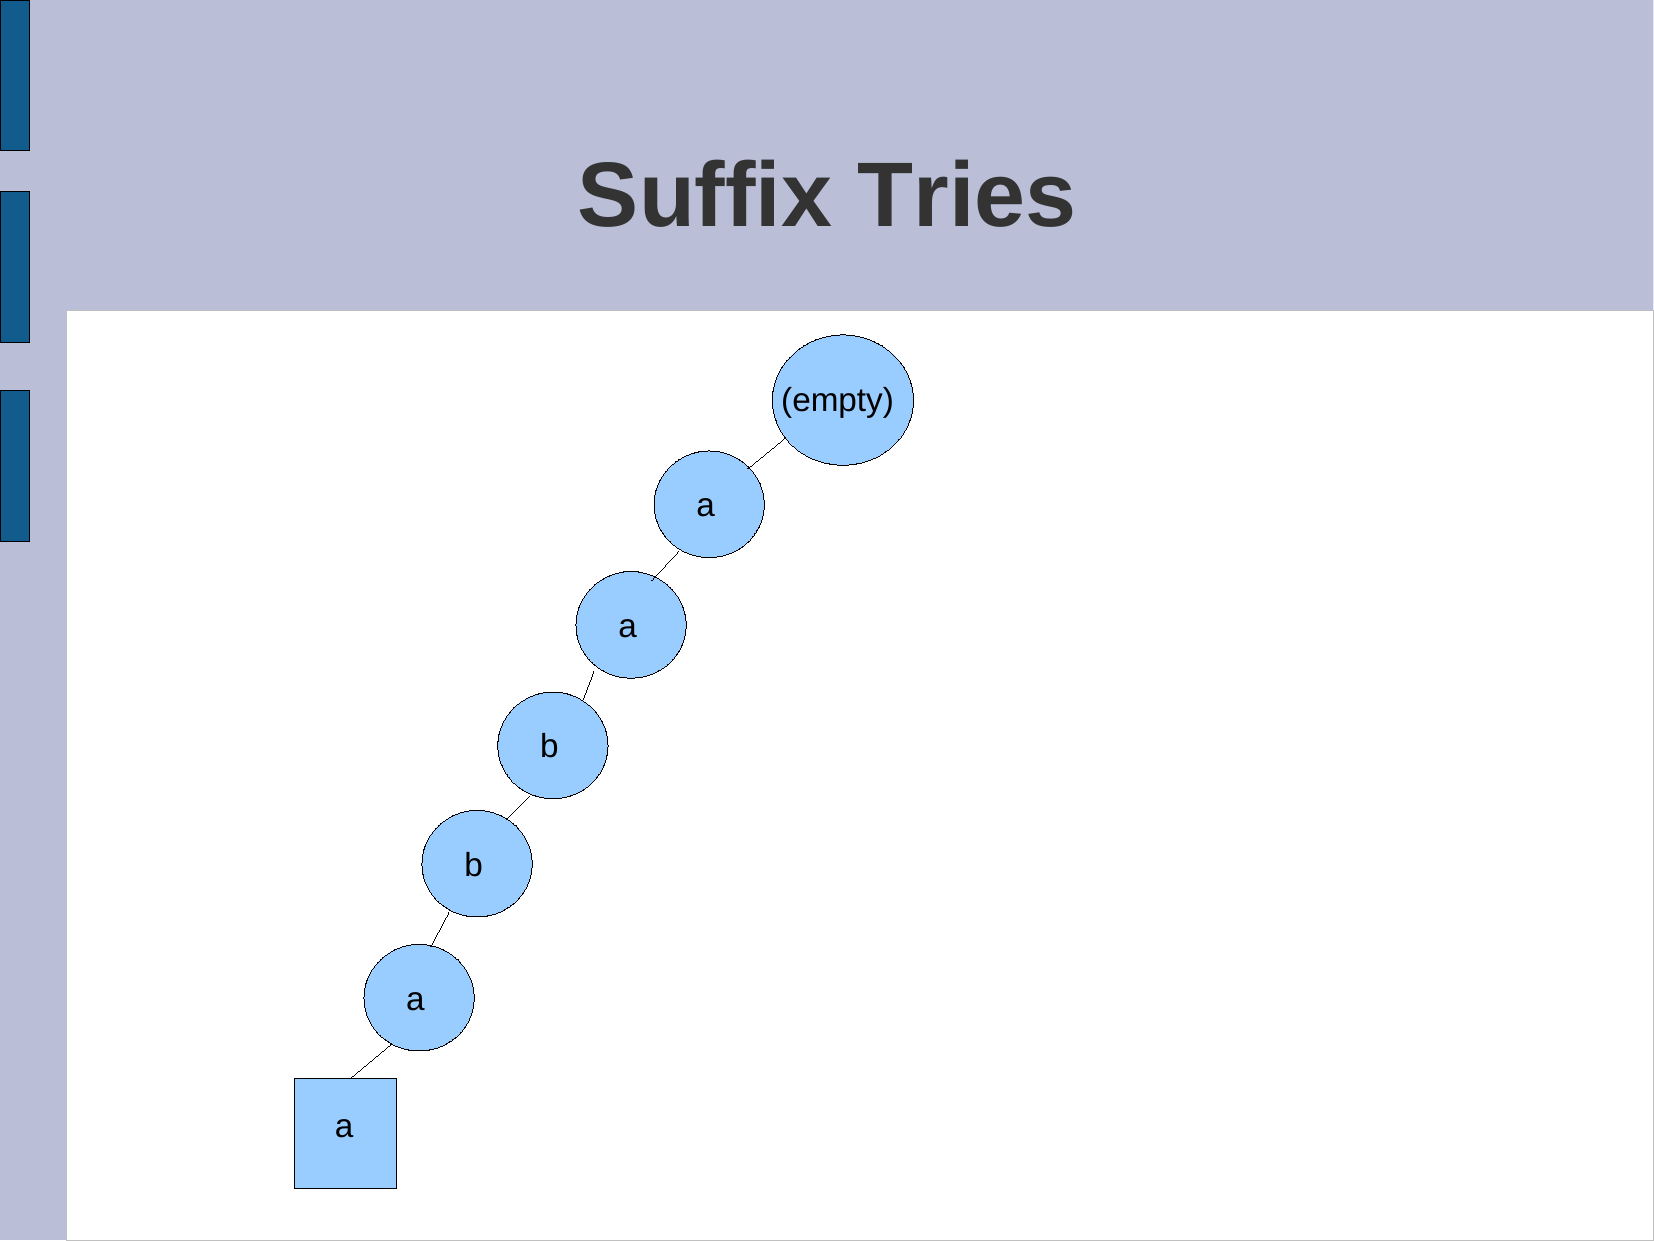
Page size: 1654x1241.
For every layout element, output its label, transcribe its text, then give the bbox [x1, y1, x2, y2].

title Suffix Tries [121, 91, 1534, 299]
text_box a [406, 980, 441, 1018]
text_box a [618, 607, 653, 645]
text_box (empty) [781, 381, 894, 419]
text_box a [334, 1107, 369, 1145]
text_box [654, 450, 765, 558]
text_box b [540, 727, 575, 765]
text_box [421, 810, 533, 917]
text_box a [696, 486, 731, 524]
text_box b [464, 846, 499, 884]
text_box [497, 692, 609, 799]
text_box [363, 944, 475, 1051]
text_box [772, 334, 914, 466]
text_box [294, 1078, 397, 1189]
text_box [575, 571, 687, 679]
